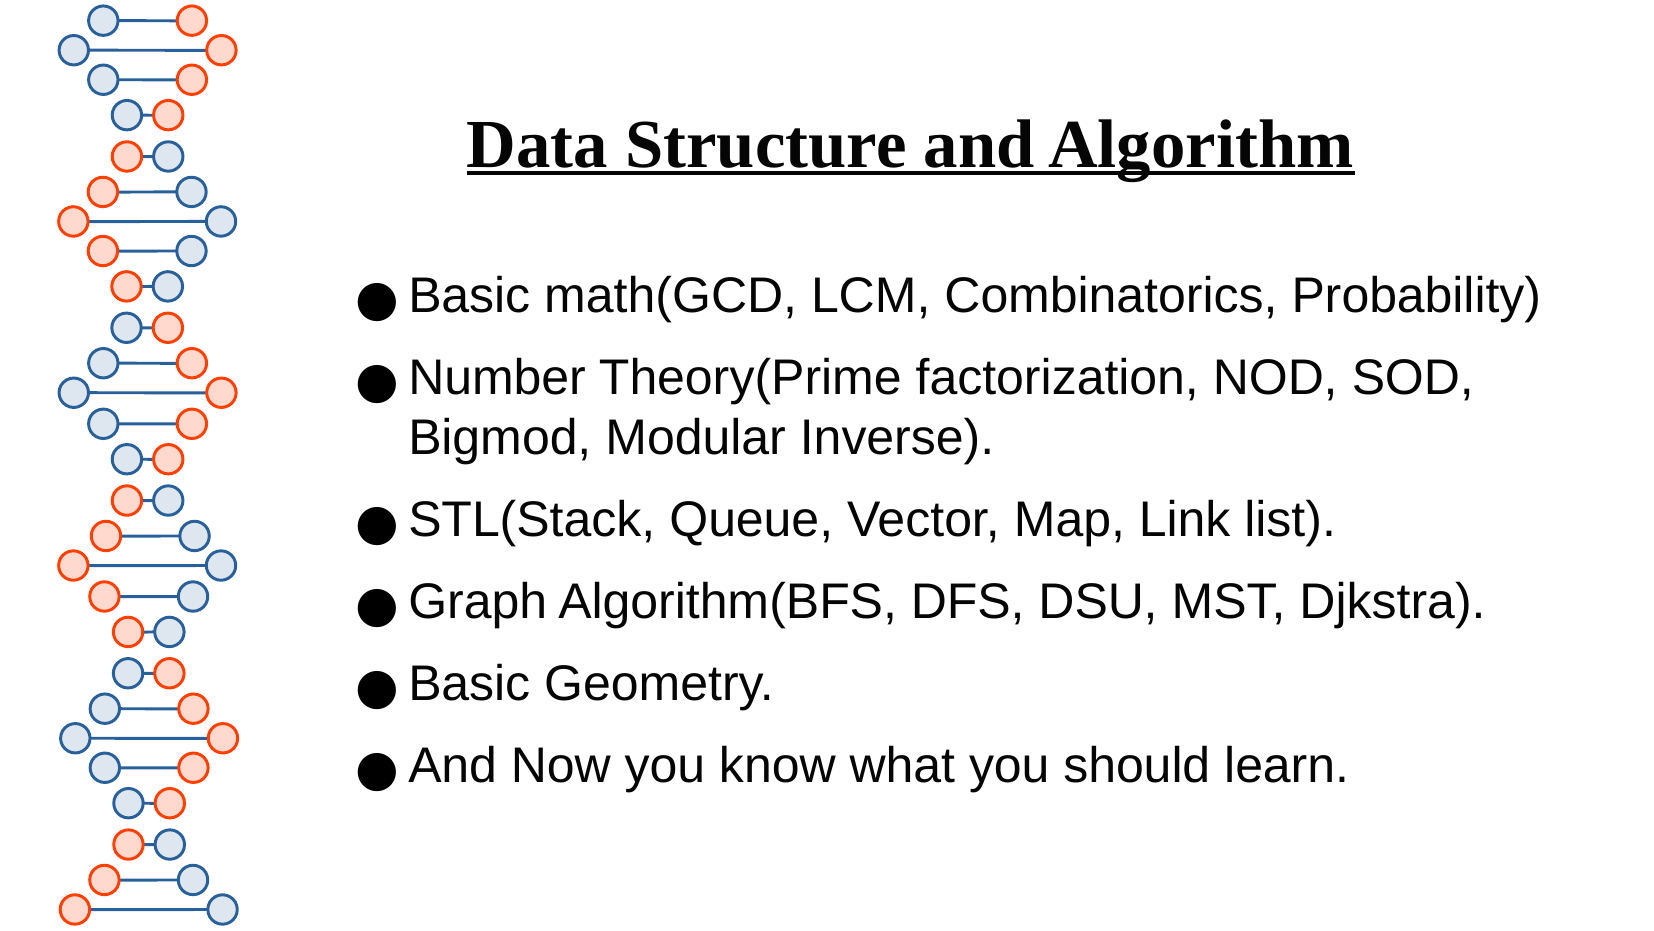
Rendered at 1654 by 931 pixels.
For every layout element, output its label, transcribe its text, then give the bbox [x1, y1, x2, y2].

text_box Basic math(GCD, LCM, Combinatorics, Probability) Number Theory(Prime factorization, NOD, SOD, Bigmod, Modular Inverse). STL(Stack, Queue, Vector, Map, Link list). Graph Algorithm(BFS, DFS, DSU, MST, Djkstra). Basic Geometry. And Now you know what you should learn. [337, 262, 1575, 825]
text_box Data Structure and Algorithm [246, 63, 1575, 217]
